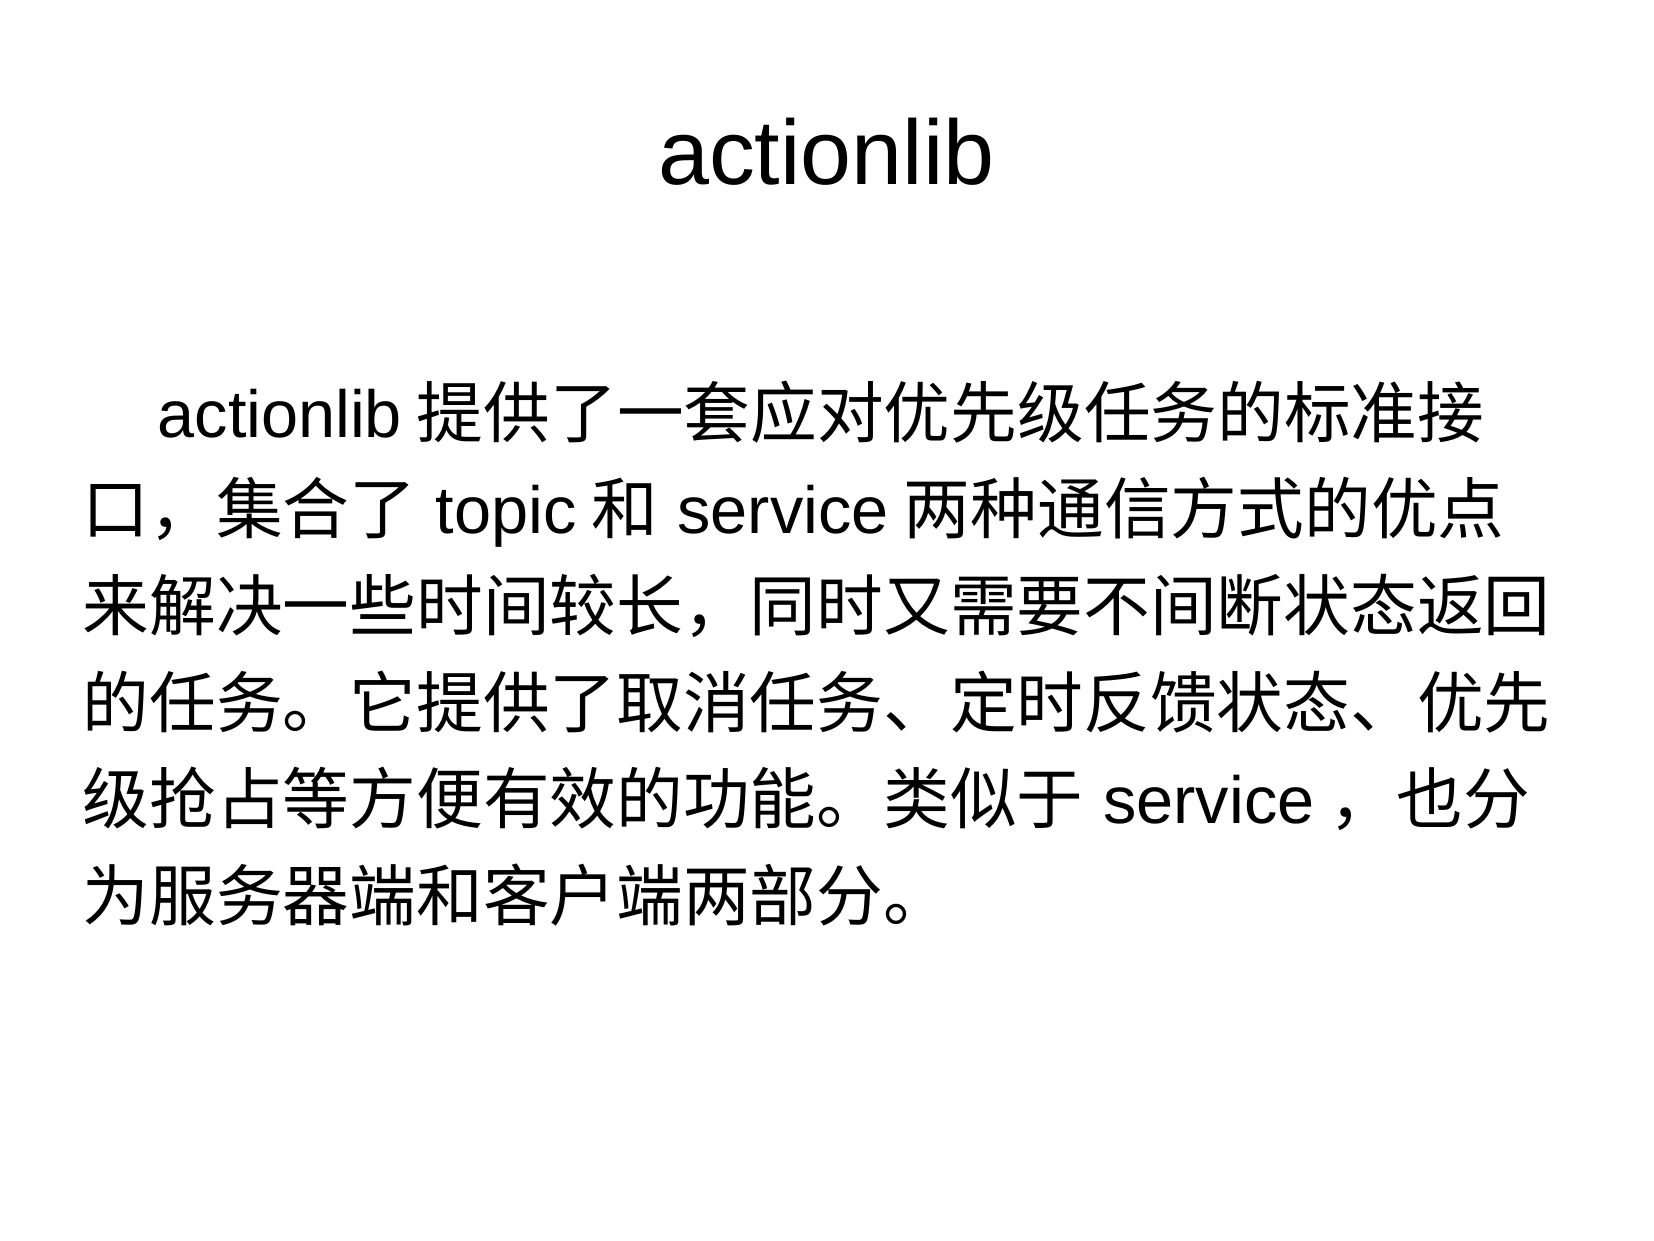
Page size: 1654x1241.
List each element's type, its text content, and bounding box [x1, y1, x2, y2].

subtitle actionlib提供了一套应对优先级任务的标准接口，集合了topic和service两种通信方式的优点来解决一些时间较长，同时又需要不间断状态返回的任务。它提供了取消任务、定时反馈状态、优先级抢占等方便有效的功能。类似于service，也分为服务器端和客户端两部分。 [82, 290, 1571, 1010]
title actionlib [82, 49, 1571, 257]
